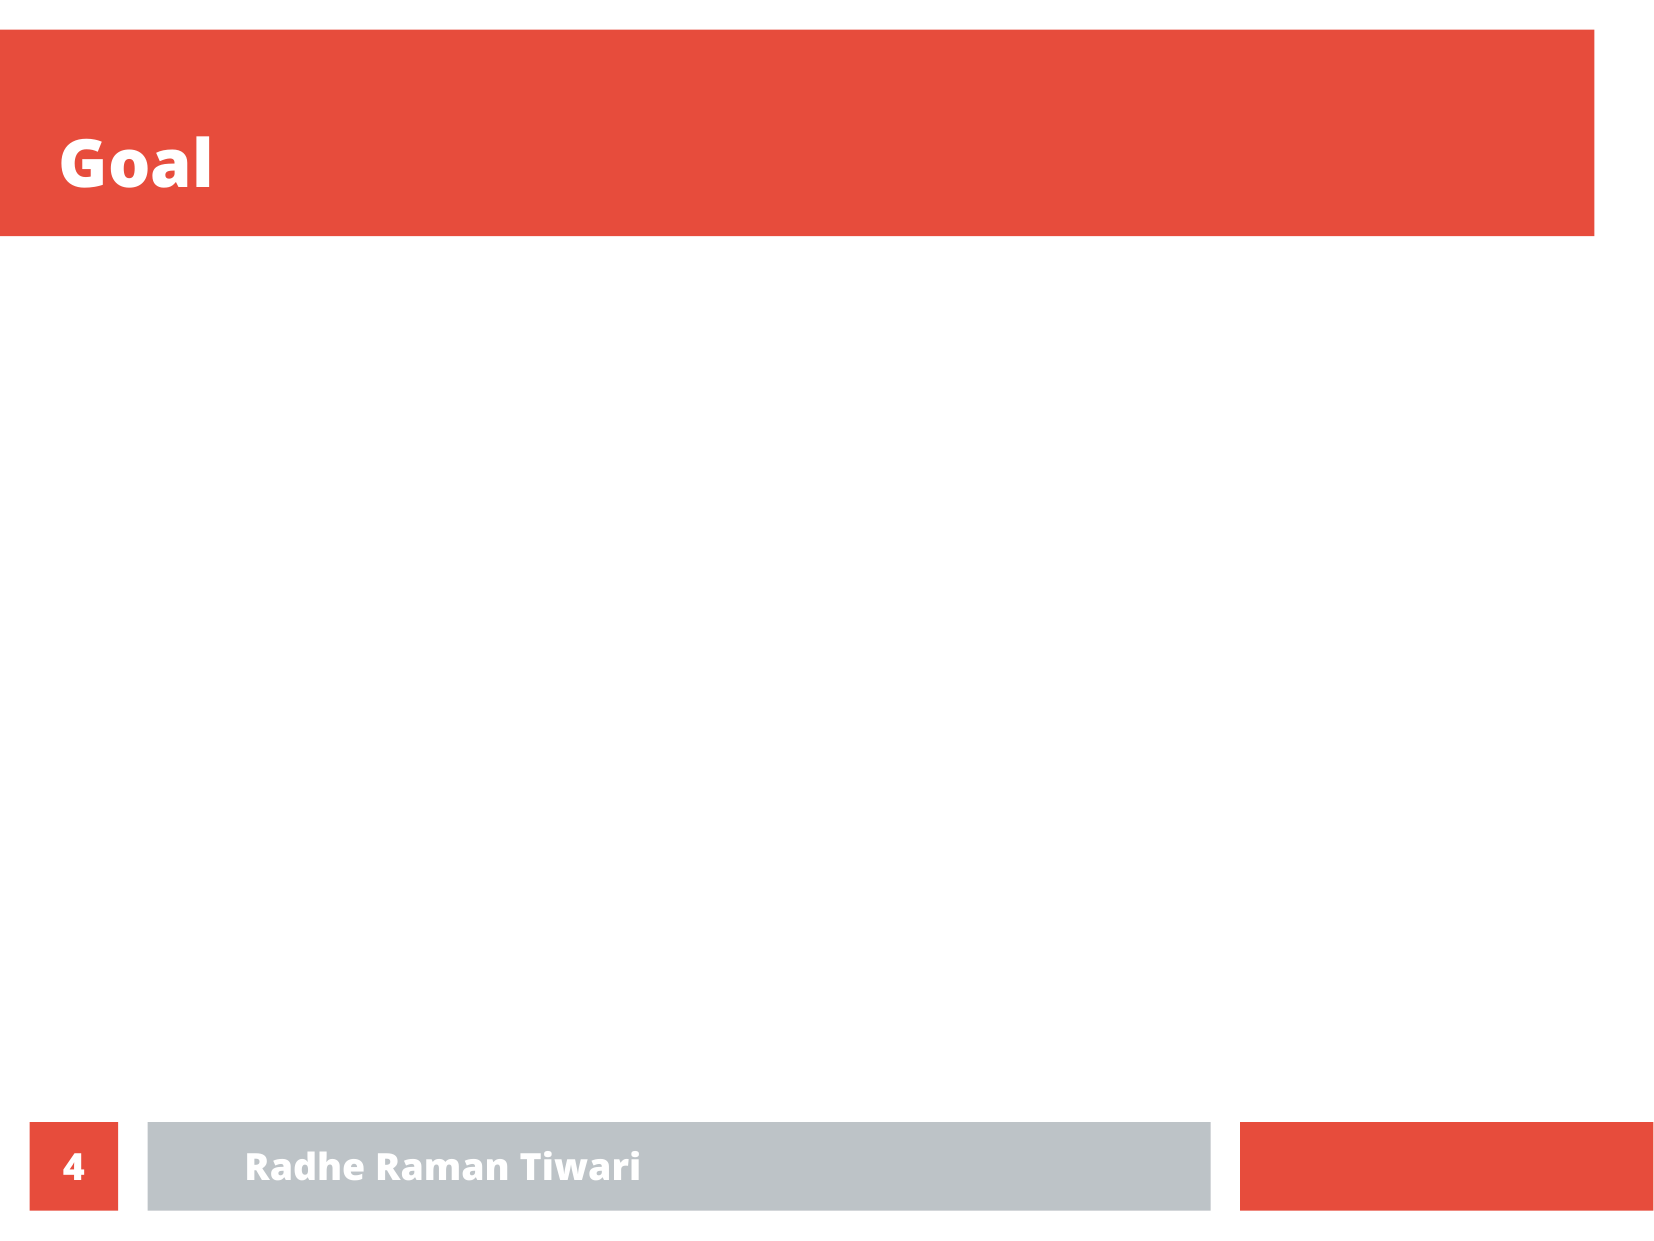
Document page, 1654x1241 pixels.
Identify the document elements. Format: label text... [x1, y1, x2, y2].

title Goal [59, 59, 1595, 207]
